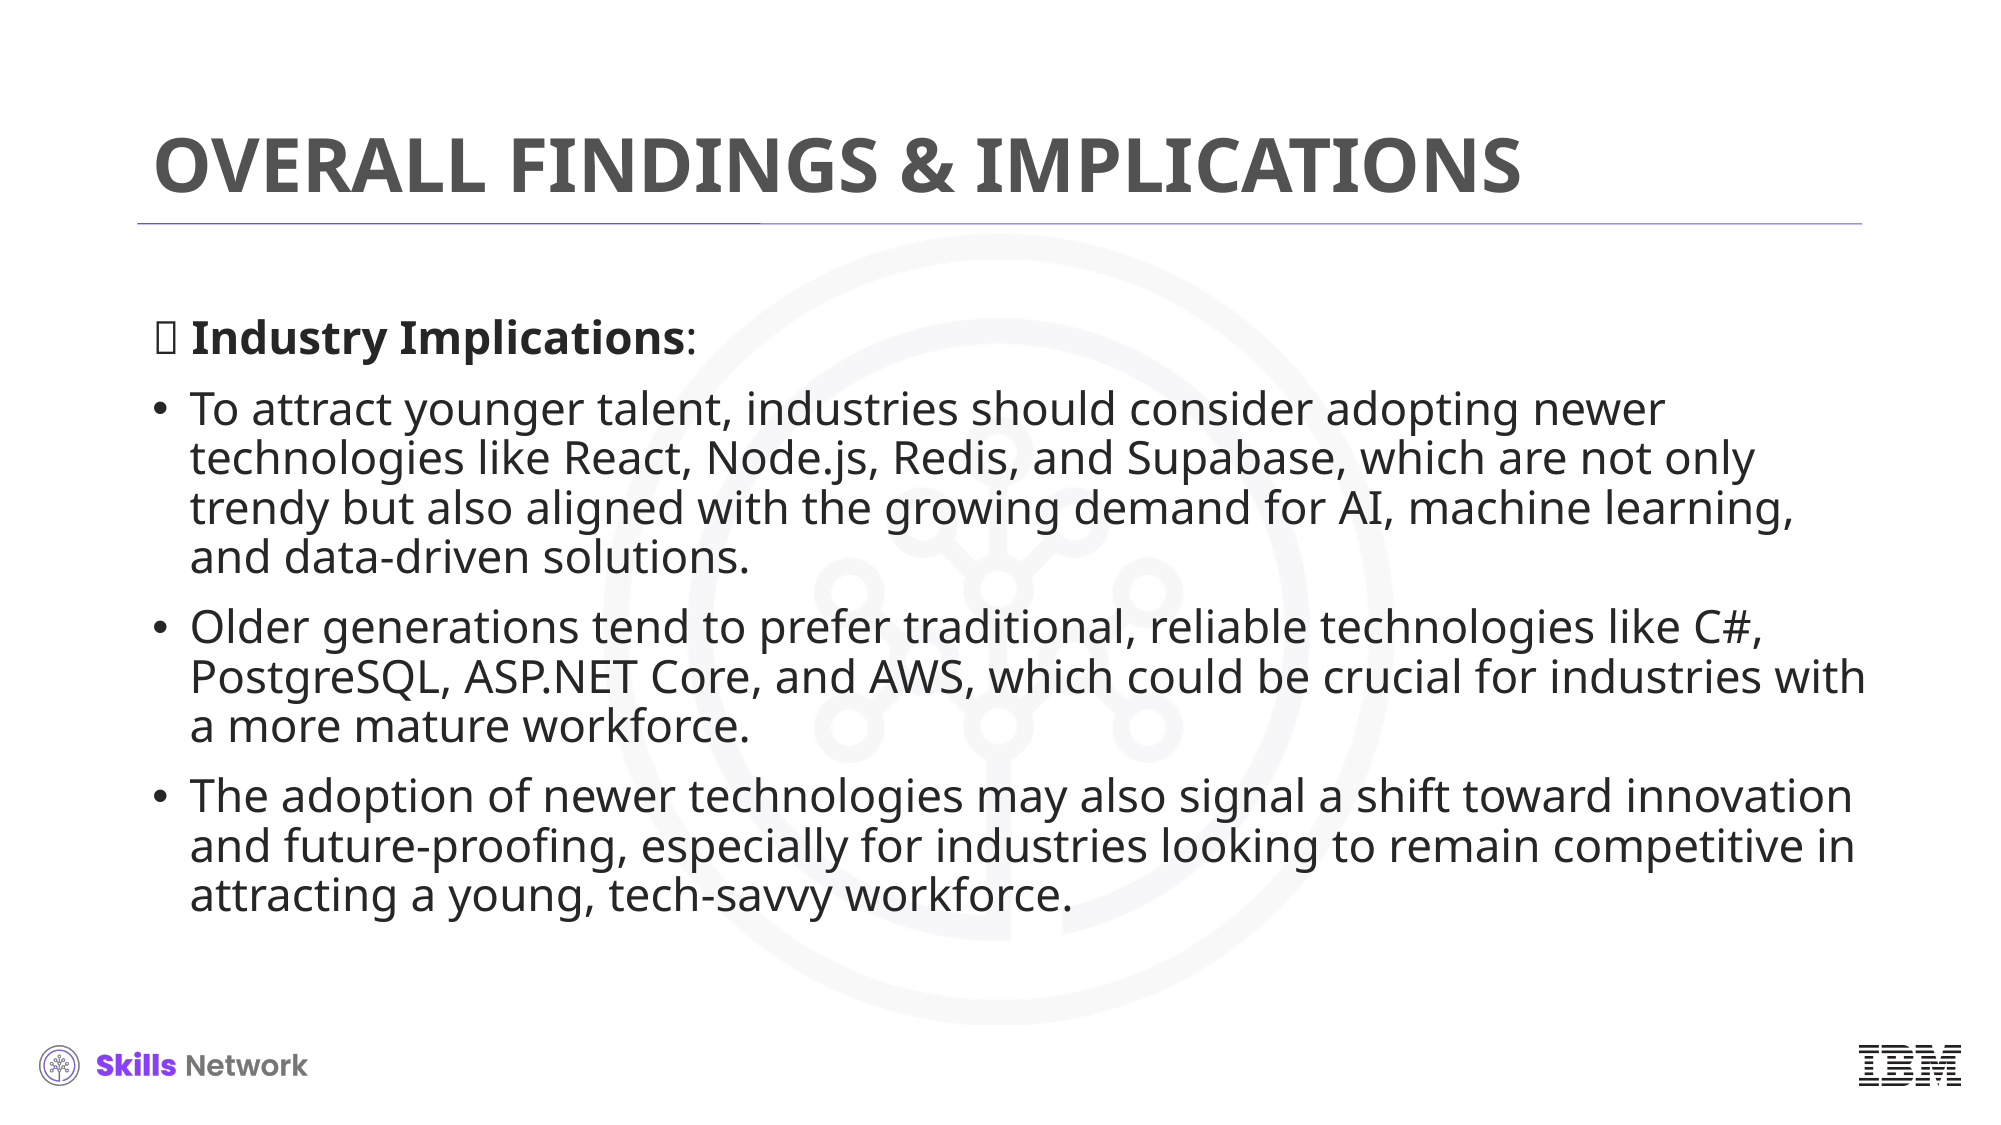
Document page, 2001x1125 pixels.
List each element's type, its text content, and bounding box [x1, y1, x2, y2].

title OVERALL FINDINGS & IMPLICATIONS [137, 59, 1863, 242]
picture [1859, 1045, 1961, 1086]
picture [39, 1045, 308, 1086]
list 📌 Industry Implications: To attract younger talent, industries should consider adopting newer technologies like React, Node.js, Redis, and Supabase, which are not only trendy but also aligned with the growing demand for AI, machine learning, and data-driven solutions. Older generations tend to prefer traditional, reliable technologies like C#, PostgreSQL, ASP.NET Core, and AWS, which could be crucial for industries with a more mature workforce. The adoption of newer technologies may also signal a shift toward innovation and future-proofing, especially for industries looking to remain competitive in attracting a young, tech-savvy workforce. [137, 242, 1901, 998]
